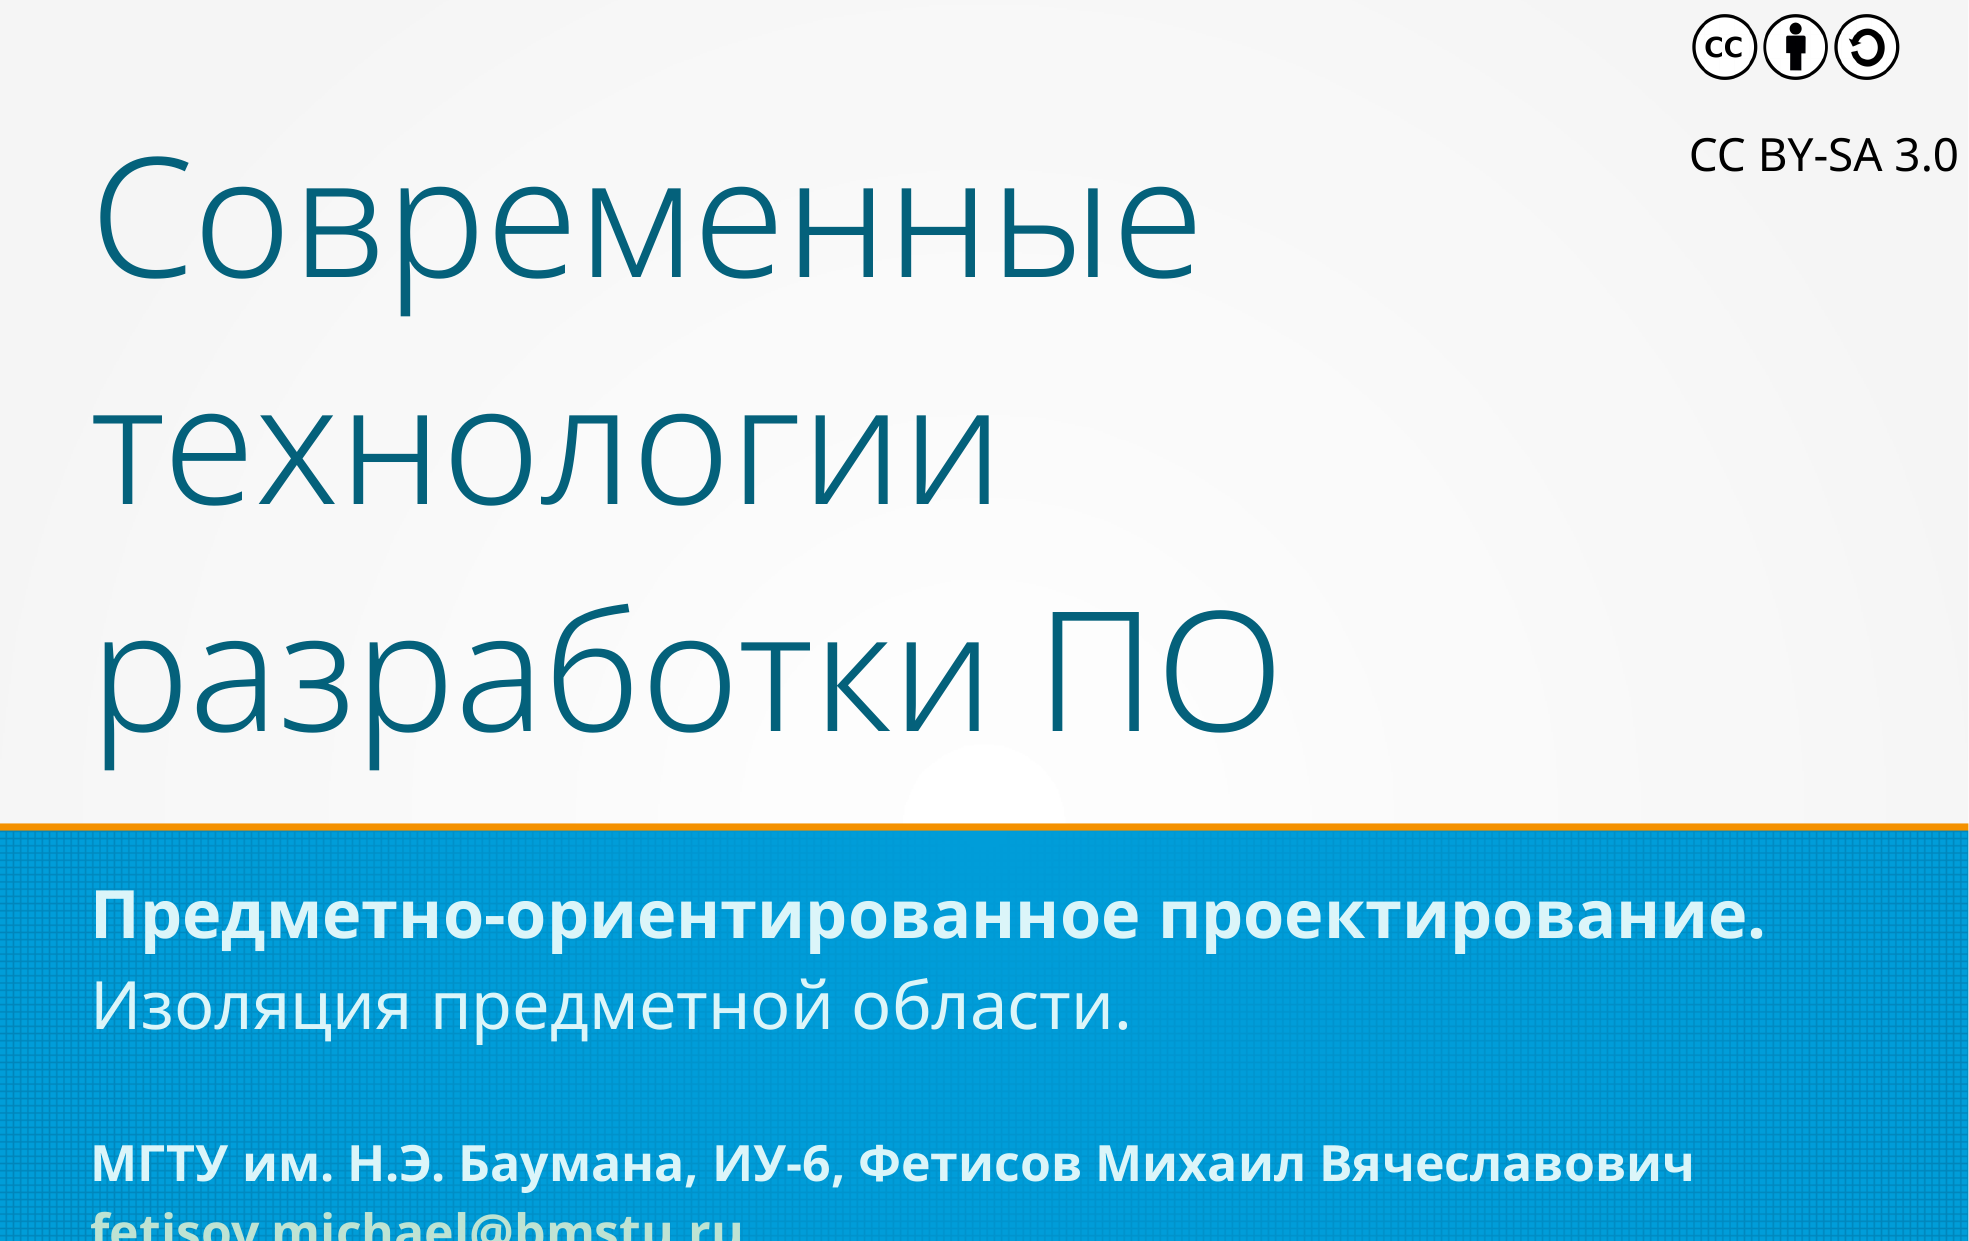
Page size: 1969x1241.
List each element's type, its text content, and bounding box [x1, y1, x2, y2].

picture [0, 0, 1969, 830]
title Современные технологии разработки ПО [90, 49, 1862, 781]
subtitle Предметно-ориентированное проектирование. Изоляция предметной области. МГТУ им. Н.Э. Баумана, ИУ-6, Фетисов Михаил Вячеславович fetisov.michael@bmstu.ru [90, 867, 1969, 1241]
text_box CC BY-SA 3.0 [1683, 94, 1967, 213]
